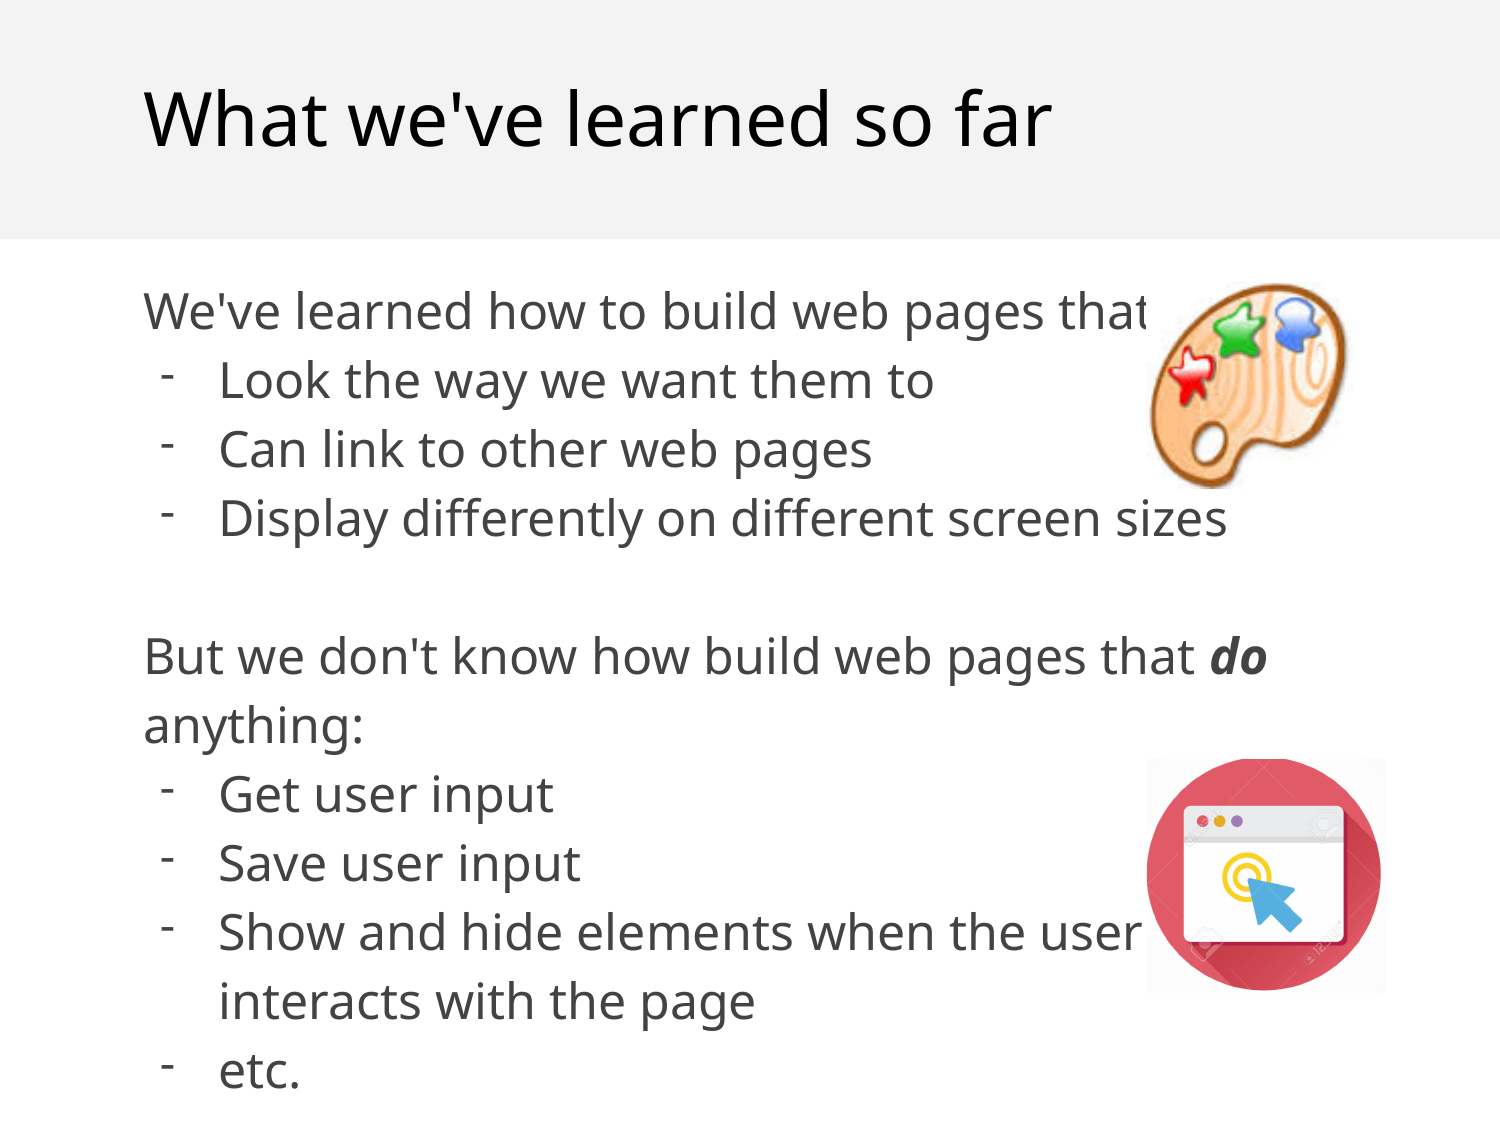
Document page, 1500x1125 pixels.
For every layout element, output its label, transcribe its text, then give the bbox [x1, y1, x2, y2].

picture [1146, 759, 1386, 993]
picture [1146, 282, 1353, 489]
list We've learned how to build web pages that: Look the way we want them to Can link to other web pages Display differently on different screen sizes But we don't know how build web pages that do anything: Get user input Save user input Show and hide elements when the user interacts with the page etc. [128, 255, 1372, 1004]
title What we've learned so far [128, 56, 1372, 183]
